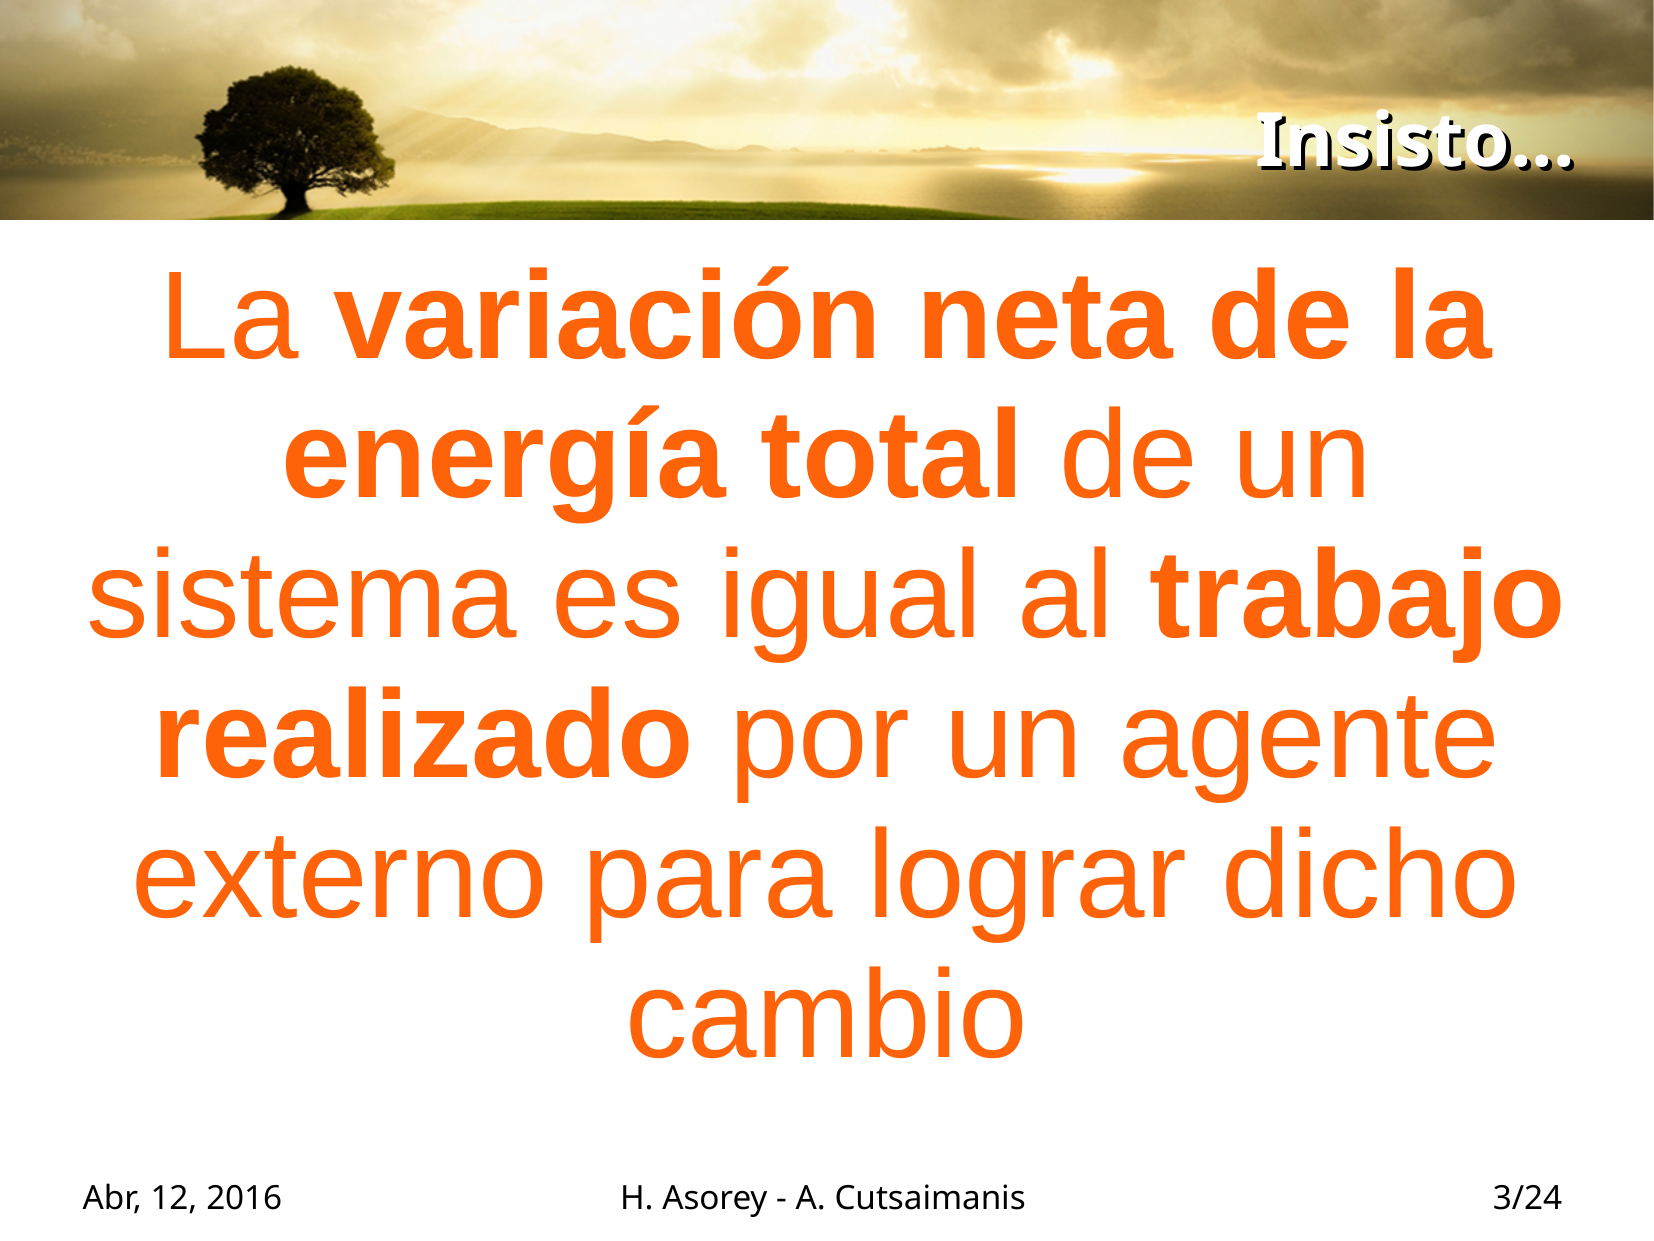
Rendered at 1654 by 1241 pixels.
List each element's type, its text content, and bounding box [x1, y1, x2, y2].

title Insisto... [86, 49, 1576, 226]
picture [0, 0, 1654, 220]
subtitle La variación neta de la energía total de un sistema es igual al trabajo realizado por un agente externo para lograr dicho cambio [82, 244, 1571, 1084]
